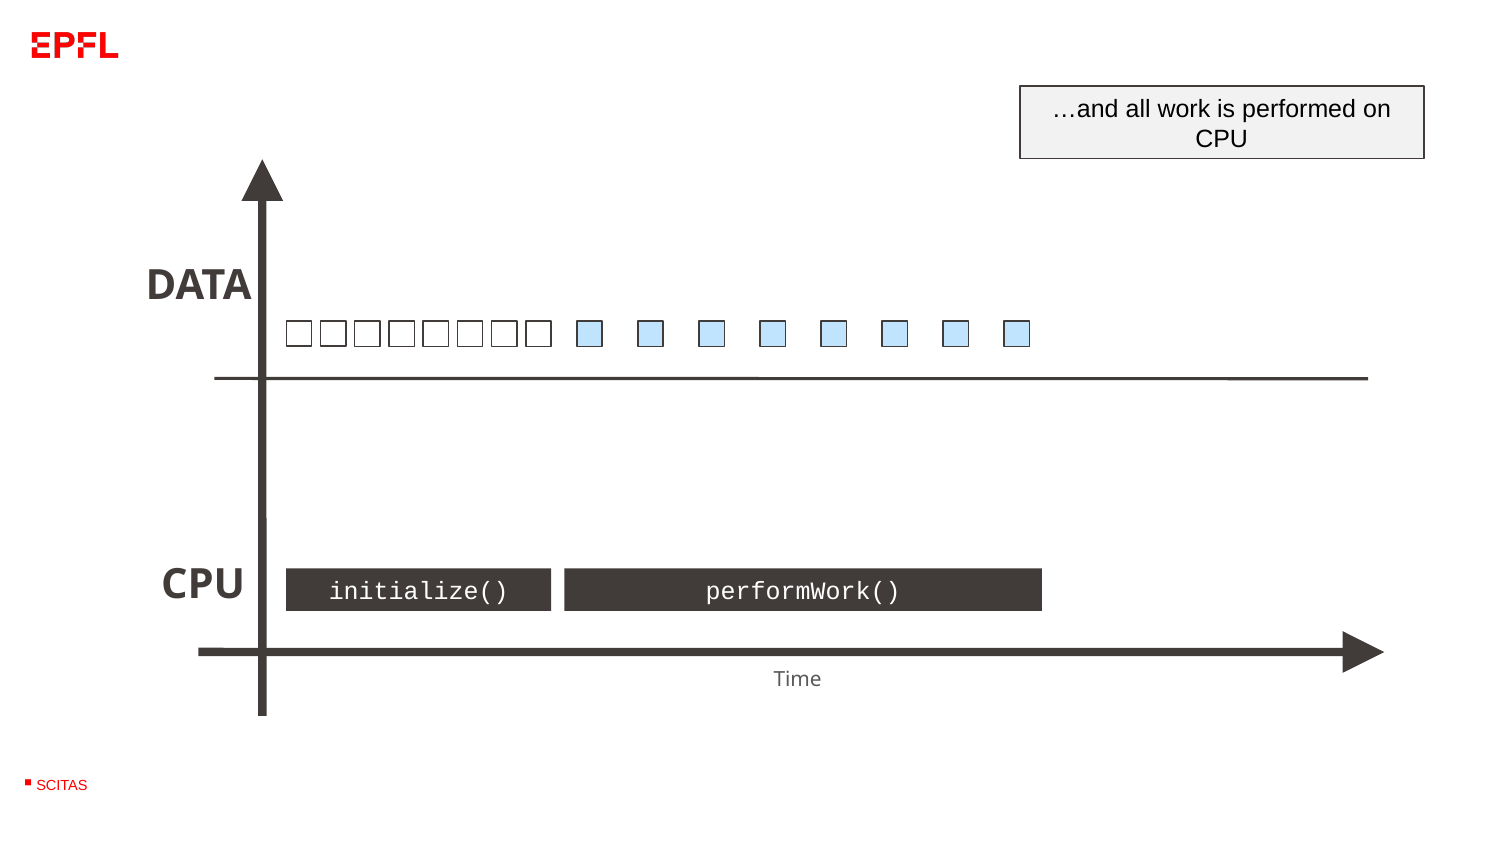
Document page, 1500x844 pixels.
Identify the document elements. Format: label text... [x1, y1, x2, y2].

text_box DATA [133, 261, 274, 315]
text_box [820, 321, 847, 347]
text_box CPU [148, 561, 259, 614]
text_box [1003, 321, 1030, 347]
text_box [942, 321, 969, 347]
text_box [698, 321, 725, 347]
text_box [637, 321, 664, 347]
text_box …and all work is performed on CPU [1019, 85, 1424, 159]
text_box initialize() [286, 568, 552, 611]
text_box performWork() [564, 568, 1042, 611]
text_box Time [761, 663, 862, 698]
text_box [881, 321, 908, 347]
text_box [576, 321, 603, 347]
picture [21, 21, 129, 69]
text_box [759, 321, 786, 347]
